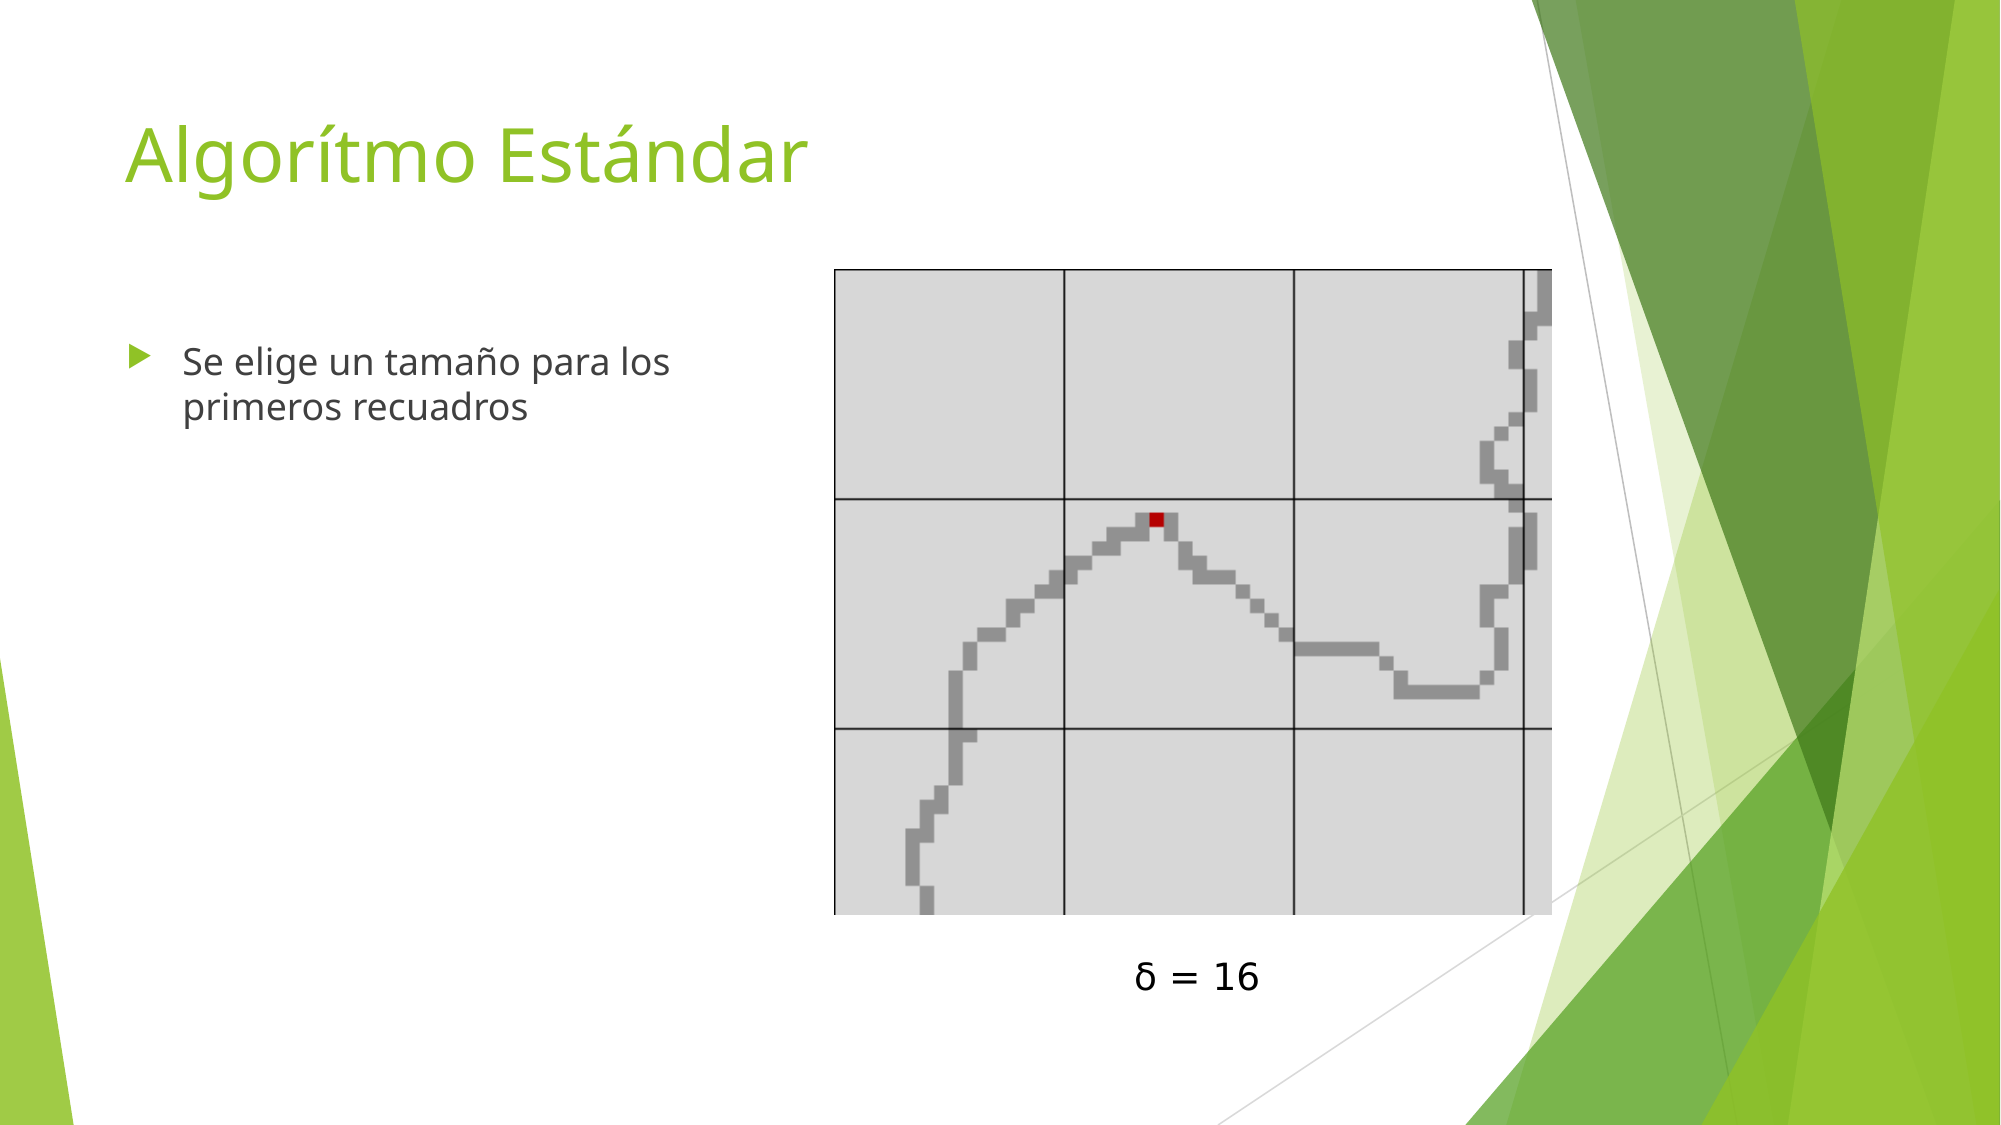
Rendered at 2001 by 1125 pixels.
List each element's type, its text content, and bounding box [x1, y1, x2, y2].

text_box δ = 16 [1119, 945, 1276, 1006]
picture [834, 269, 1552, 916]
list Se elige un tamaño para los primeros recuadros [111, 329, 811, 936]
title Algorítmo Estándar [111, 99, 1522, 317]
